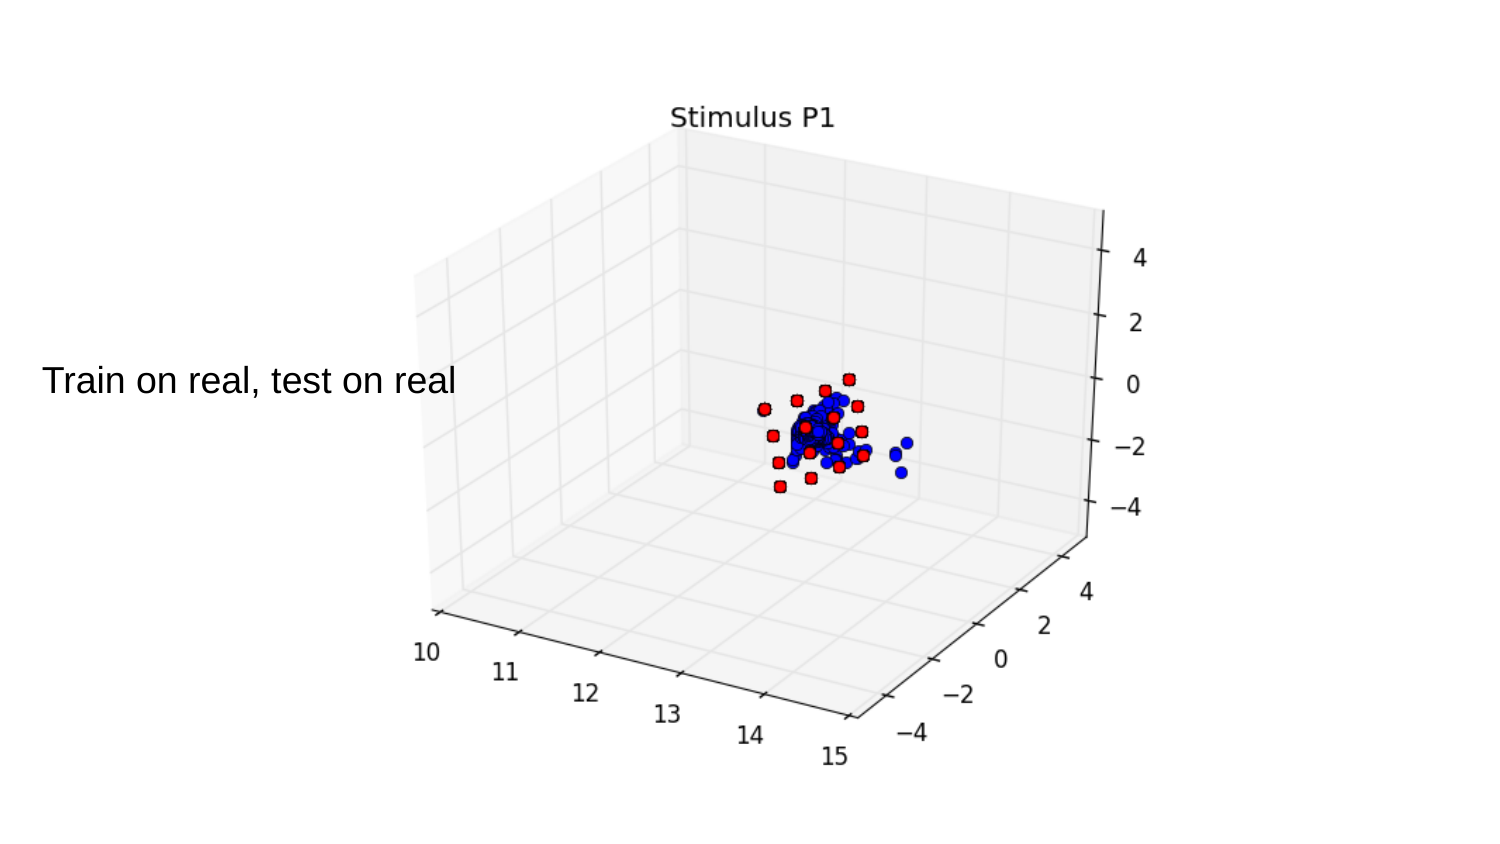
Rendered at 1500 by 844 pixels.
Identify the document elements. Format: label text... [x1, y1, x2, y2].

text_box Train on real, test on real [26, 341, 503, 418]
picture [176, 0, 1302, 844]
